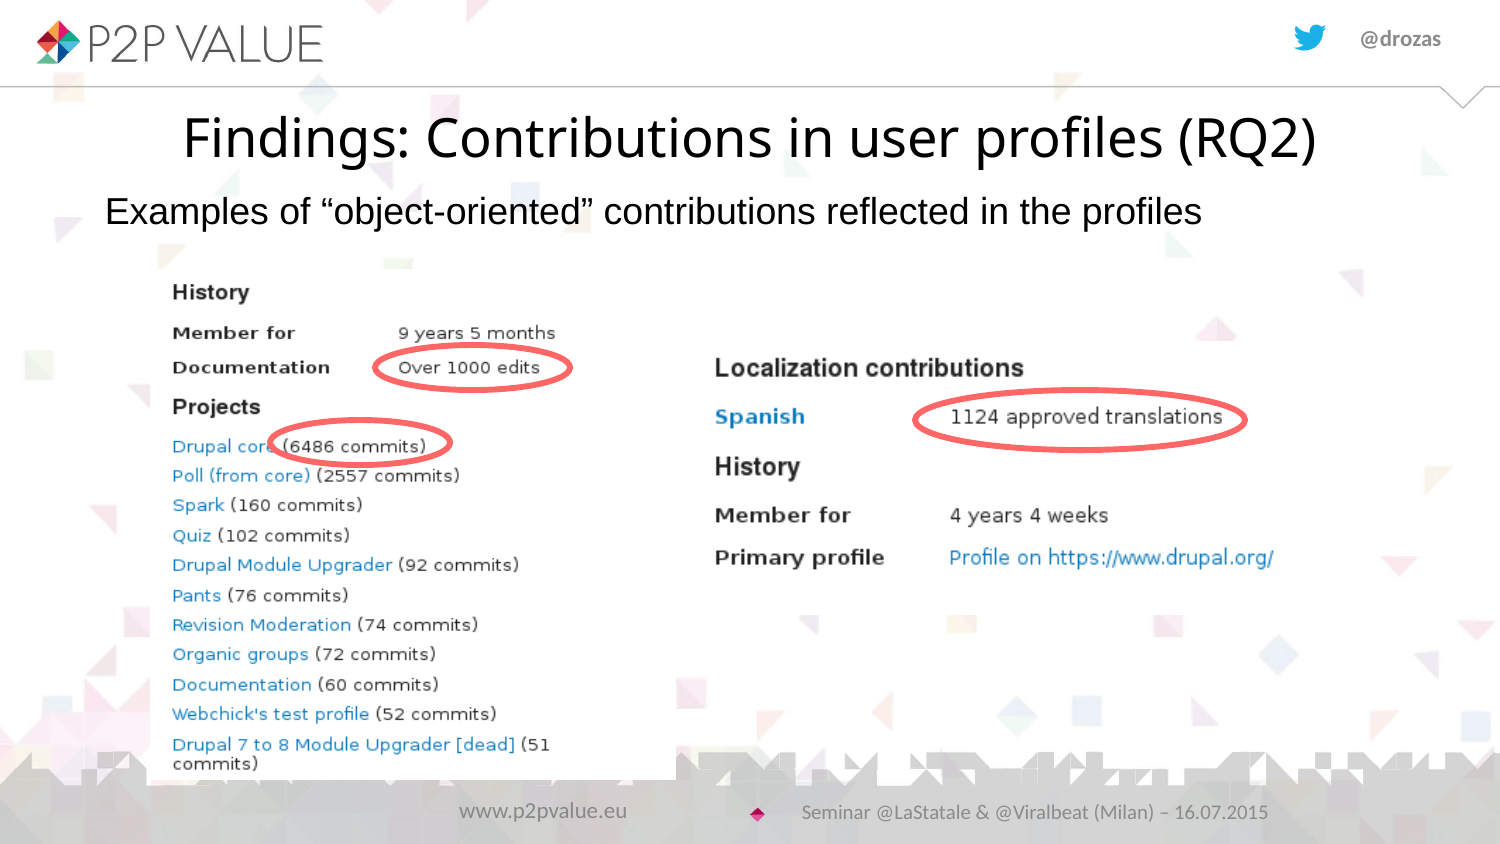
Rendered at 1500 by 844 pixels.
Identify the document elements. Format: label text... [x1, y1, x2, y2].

text_box Seminar @LaStatale & @Viralbeat (Milan) – 16.07.2015 [788, 788, 1481, 834]
text_box www.p2pvalue.eu [453, 789, 672, 829]
title Findings: Contributions in user profiles (RQ2) [0, 92, 1500, 181]
picture [0, 181, 1500, 844]
text_box Examples of “object-oriented” contributions reflected in the profiles [90, 183, 1500, 241]
text_box @drozas [1333, 15, 1455, 60]
picture [0, 0, 1500, 92]
